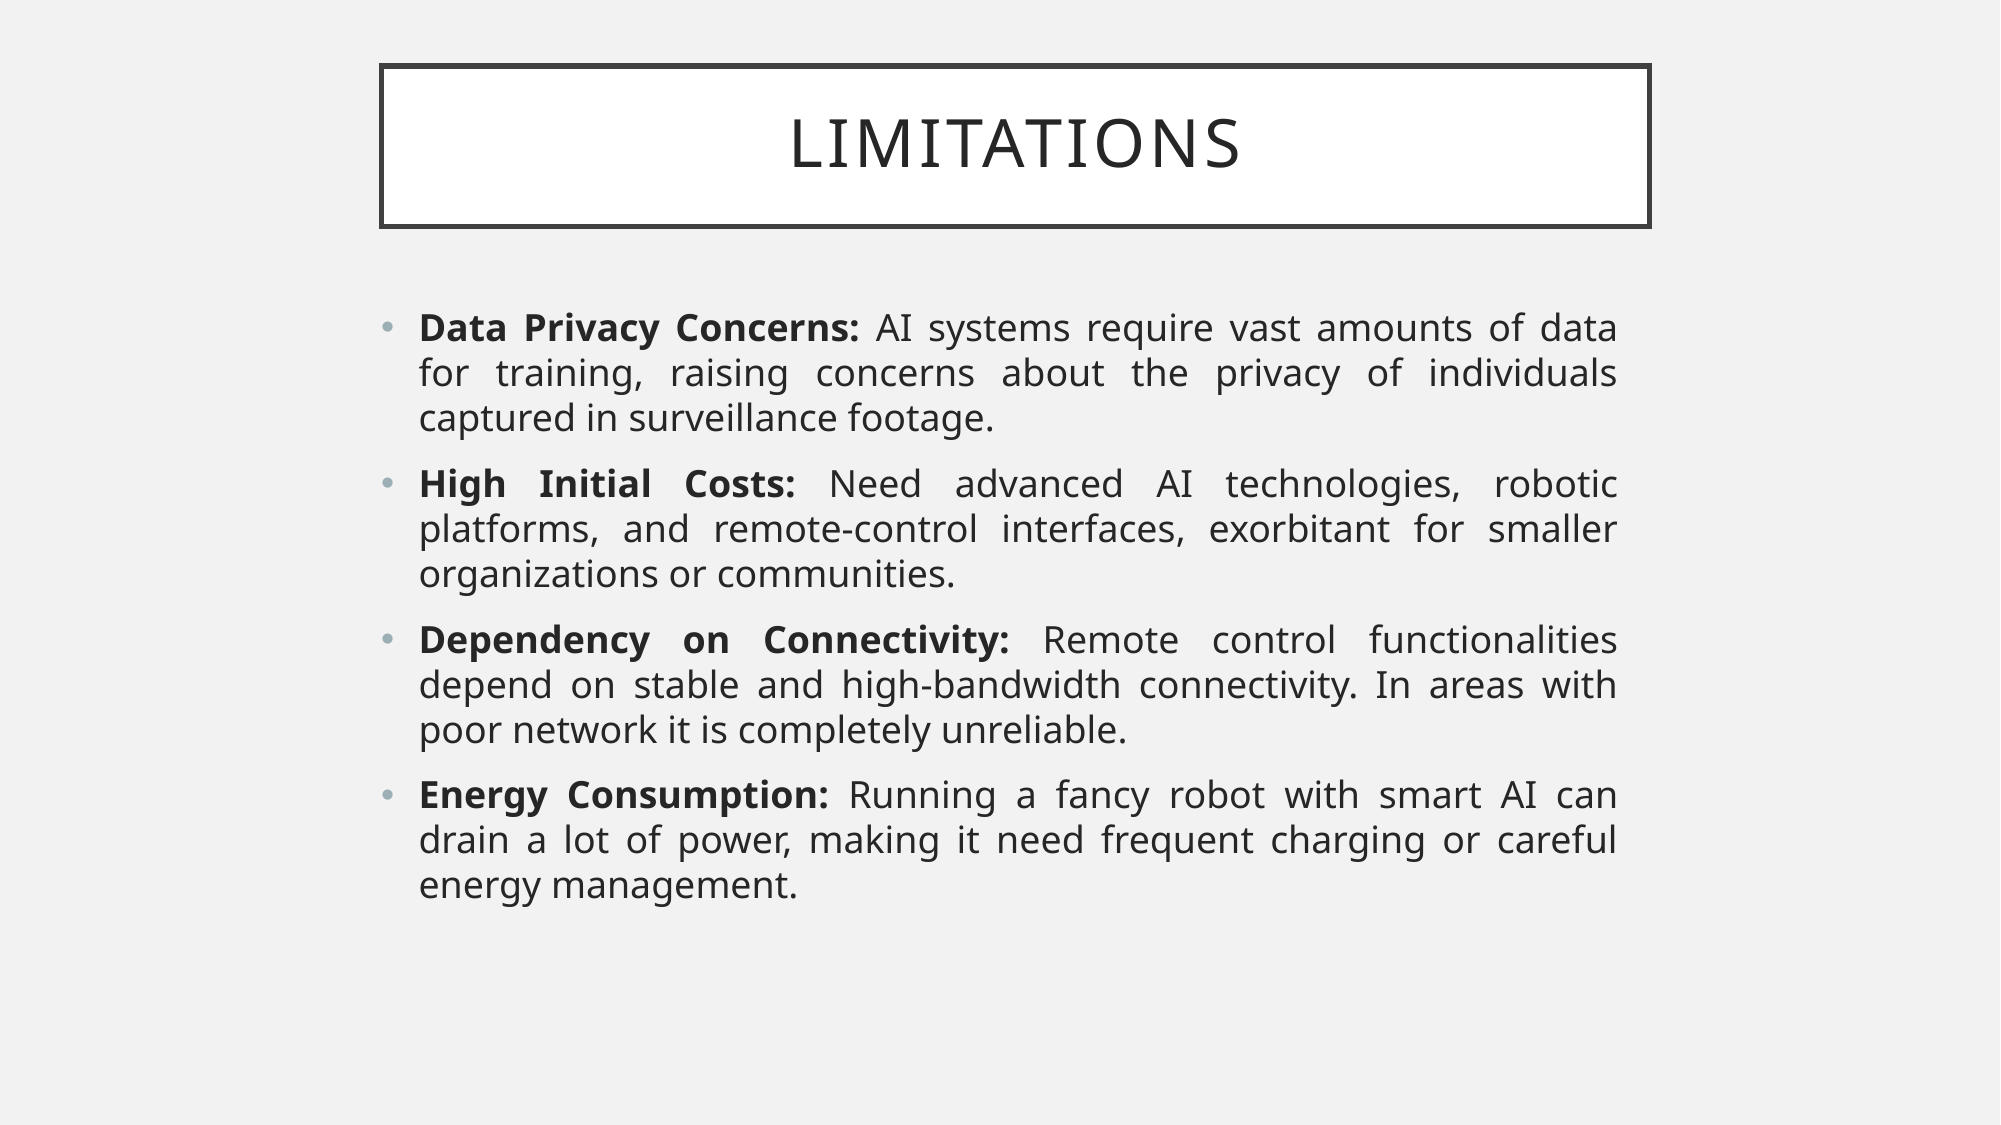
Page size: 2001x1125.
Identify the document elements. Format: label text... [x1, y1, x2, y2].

list Data Privacy Concerns: AI systems require vast amounts of data for training, raising concerns about the privacy of individuals captured in surveillance footage. High Initial Costs: Need advanced AI technologies, robotic platforms, and remote-control interfaces, exorbitant for smaller organizations or communities. Dependency on Connectivity: Remote control functionalities depend on stable and high-bandwidth connectivity. In areas with poor network it is completely unreliable. Energy Consumption: Running a fancy robot with smart AI can drain a lot of power, making it need frequent charging or careful energy management. [366, 296, 1634, 1030]
title Limitations [381, 65, 1650, 227]
